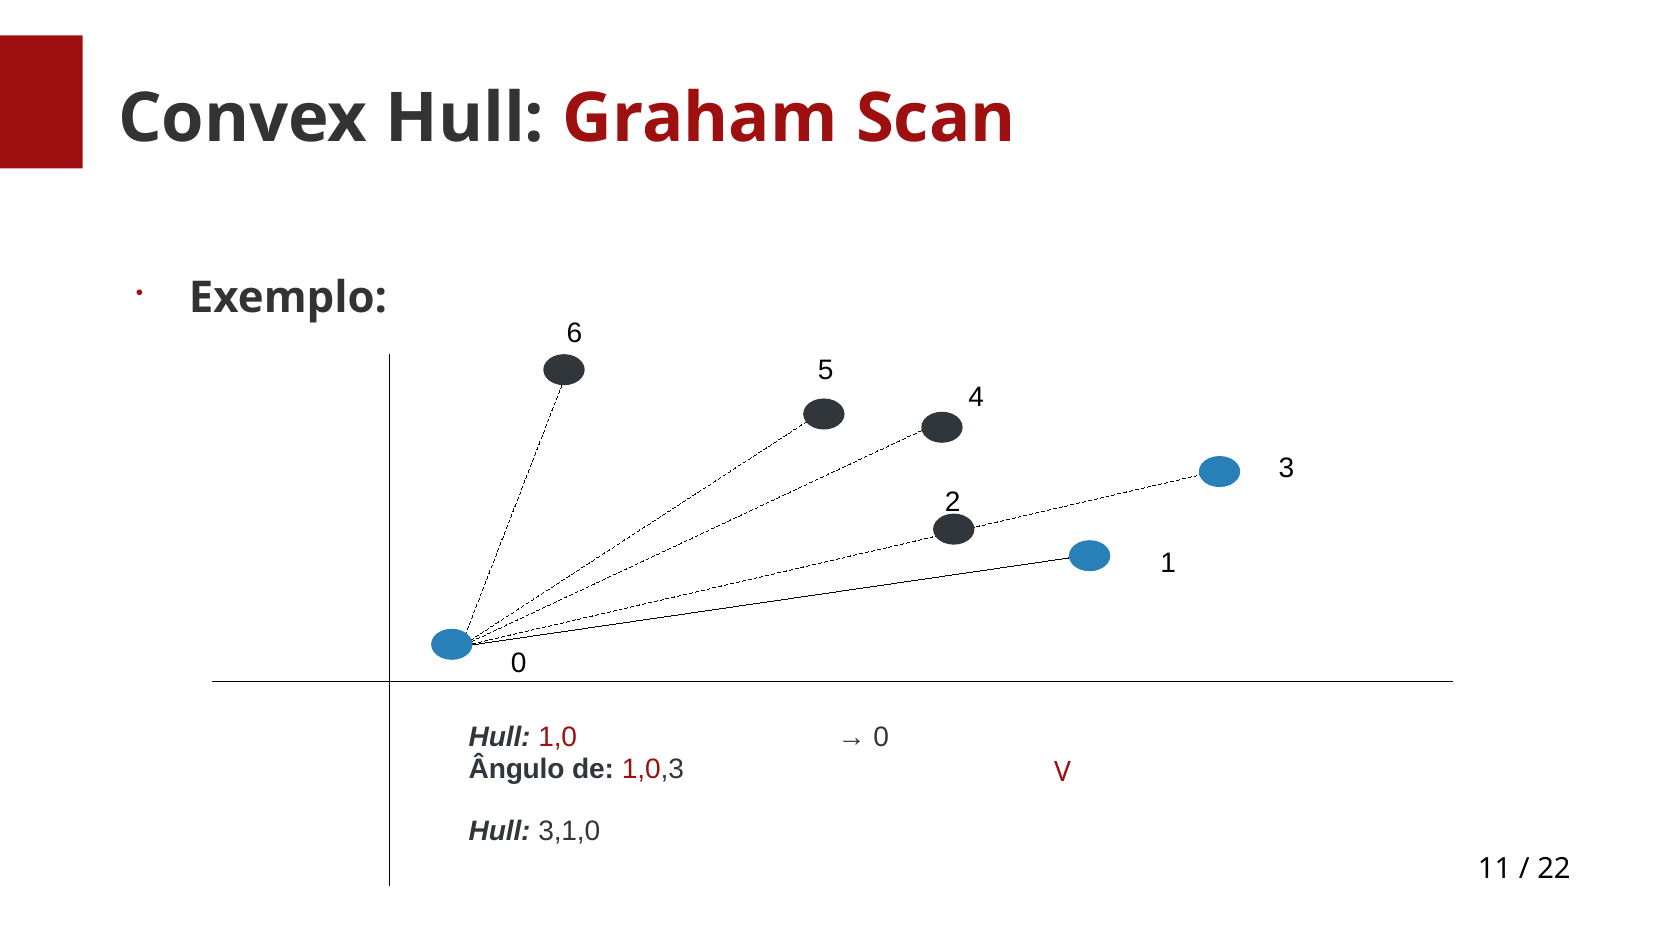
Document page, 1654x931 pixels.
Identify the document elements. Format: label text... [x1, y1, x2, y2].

text_box 5 [803, 347, 854, 394]
text_box [1198, 456, 1241, 488]
text_box 2 [929, 478, 981, 525]
text_box [921, 411, 963, 443]
text_box 0 [496, 639, 547, 686]
text_box V [1039, 744, 1093, 791]
text_box [933, 525, 975, 545]
text_box [1068, 540, 1111, 572]
title Convex Hull: Graham Scan [118, 37, 1571, 193]
text_box [803, 398, 845, 430]
text_box 6 [551, 310, 603, 357]
text_box Hull: 1,0 → 0 Ângulo de: 1,0,3 Hull: 3,1,0 [453, 714, 922, 856]
text_box 1 [1145, 540, 1197, 587]
text_box 4 [953, 373, 1004, 421]
text_box 3 [1263, 444, 1315, 491]
list Exemplo: [118, 265, 1536, 806]
text_box [431, 628, 473, 660]
text_box [543, 357, 585, 386]
